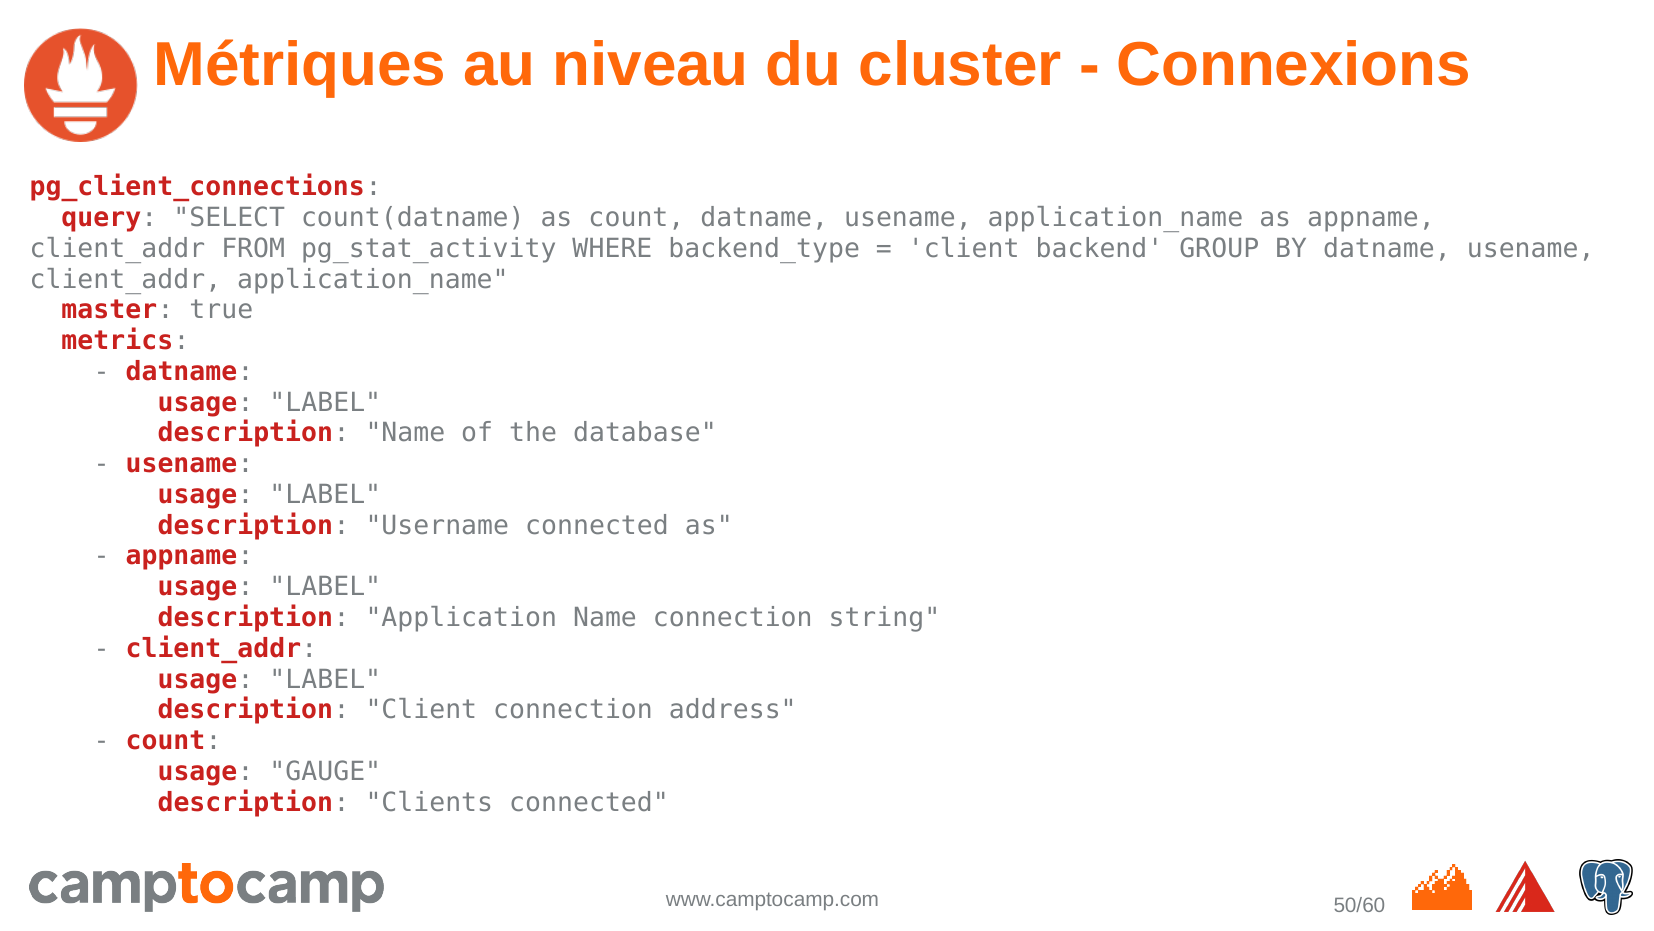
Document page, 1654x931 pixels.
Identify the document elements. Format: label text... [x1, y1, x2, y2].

list pg_client_connections: query: "SELECT count(datname) as count, datname, usename, application_name as appname, client_addr FROM pg_stat_activity WHERE backend_type = 'client backend' GROUP BY datname, usename, client_addr, application_name" master: true metrics: - datname: usage: "LABEL" description: "Name of the database" - usename: usage: "LABEL" description: "Username connected as" - appname: usage: "LABEL" description: "Application Name connection string" - client_addr: usage: "LABEL" description: "Client connection address" - count: usage: "GAUGE" description: "Clients connected" [29, 171, 1625, 827]
picture [29, 863, 384, 912]
picture [24, 28, 139, 142]
picture [1412, 864, 1472, 910]
title Métriques au niveau du cluster - Connexions [153, 29, 1625, 156]
picture [1579, 859, 1633, 915]
picture [1495, 856, 1556, 917]
